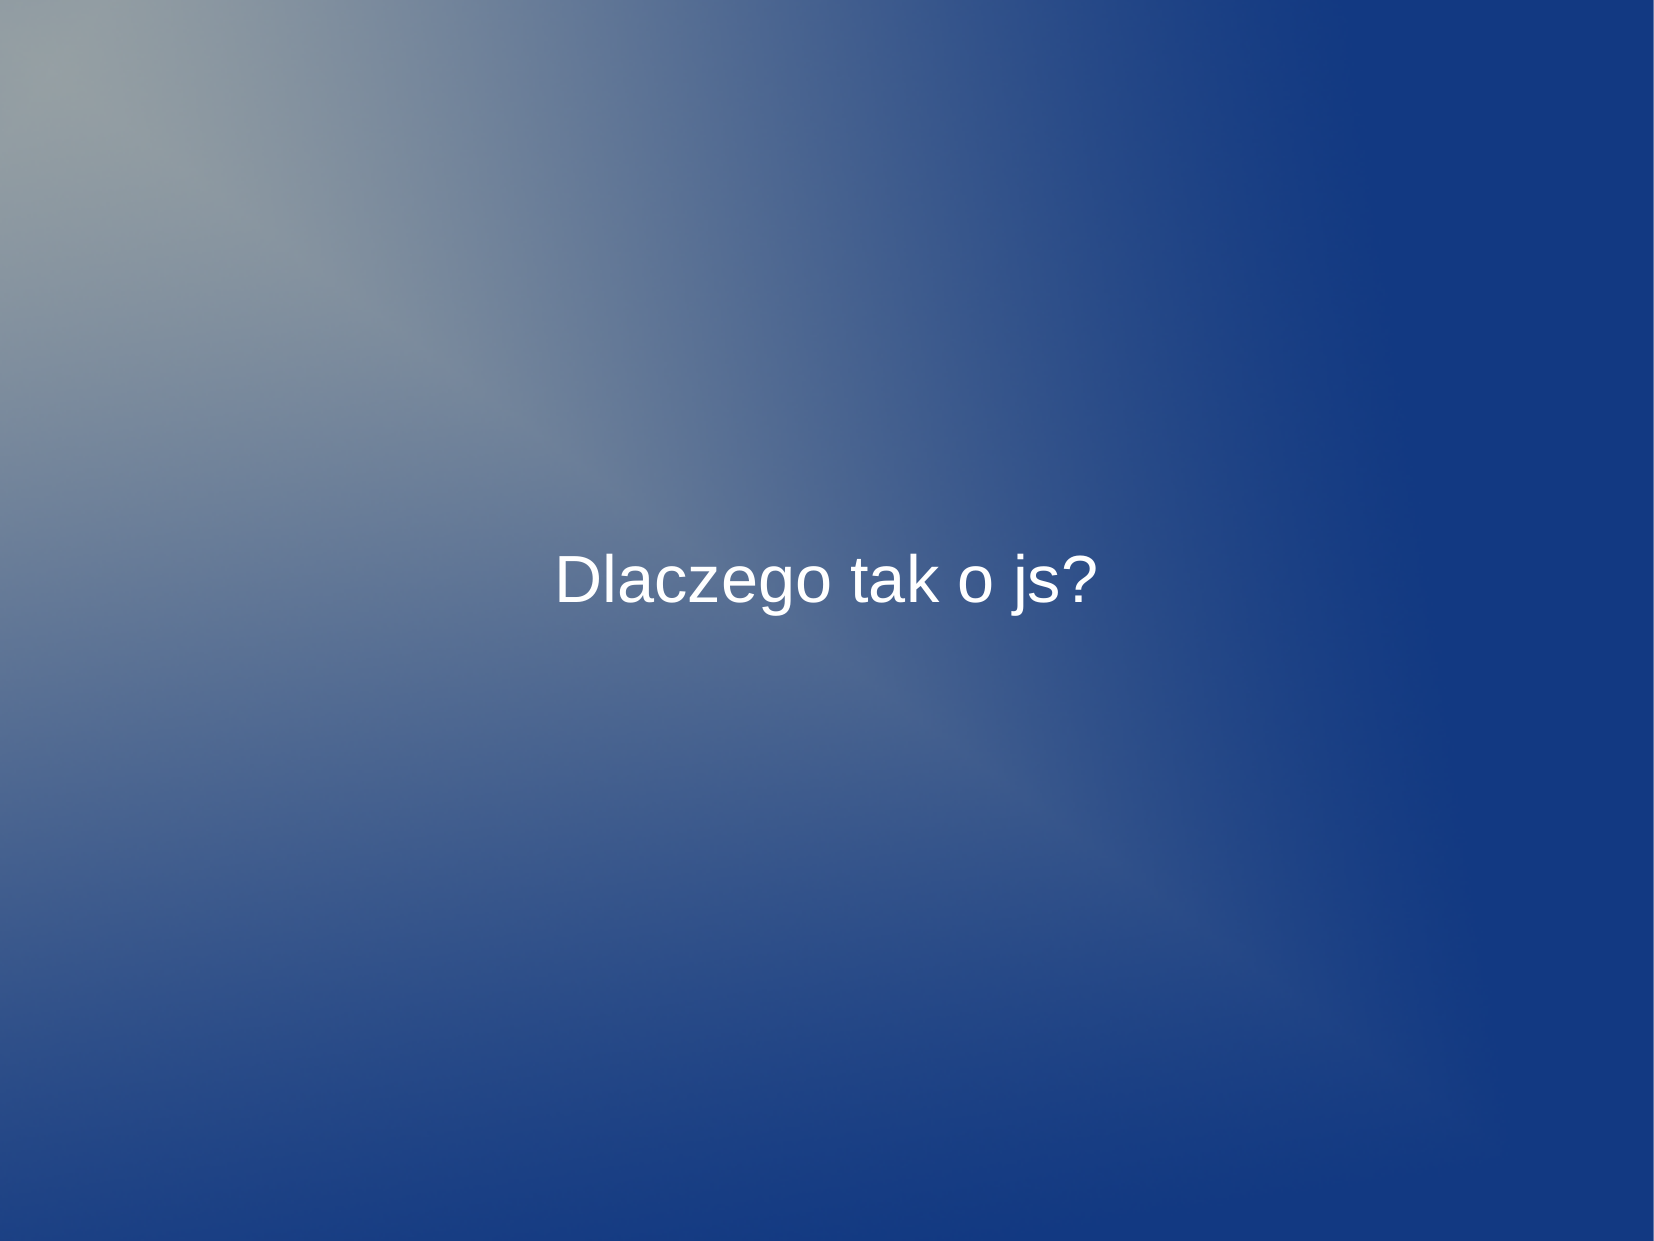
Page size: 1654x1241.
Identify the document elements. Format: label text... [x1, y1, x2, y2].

picture [0, 0, 1654, 1241]
subtitle Dlaczego tak o js? [82, 49, 1571, 1109]
